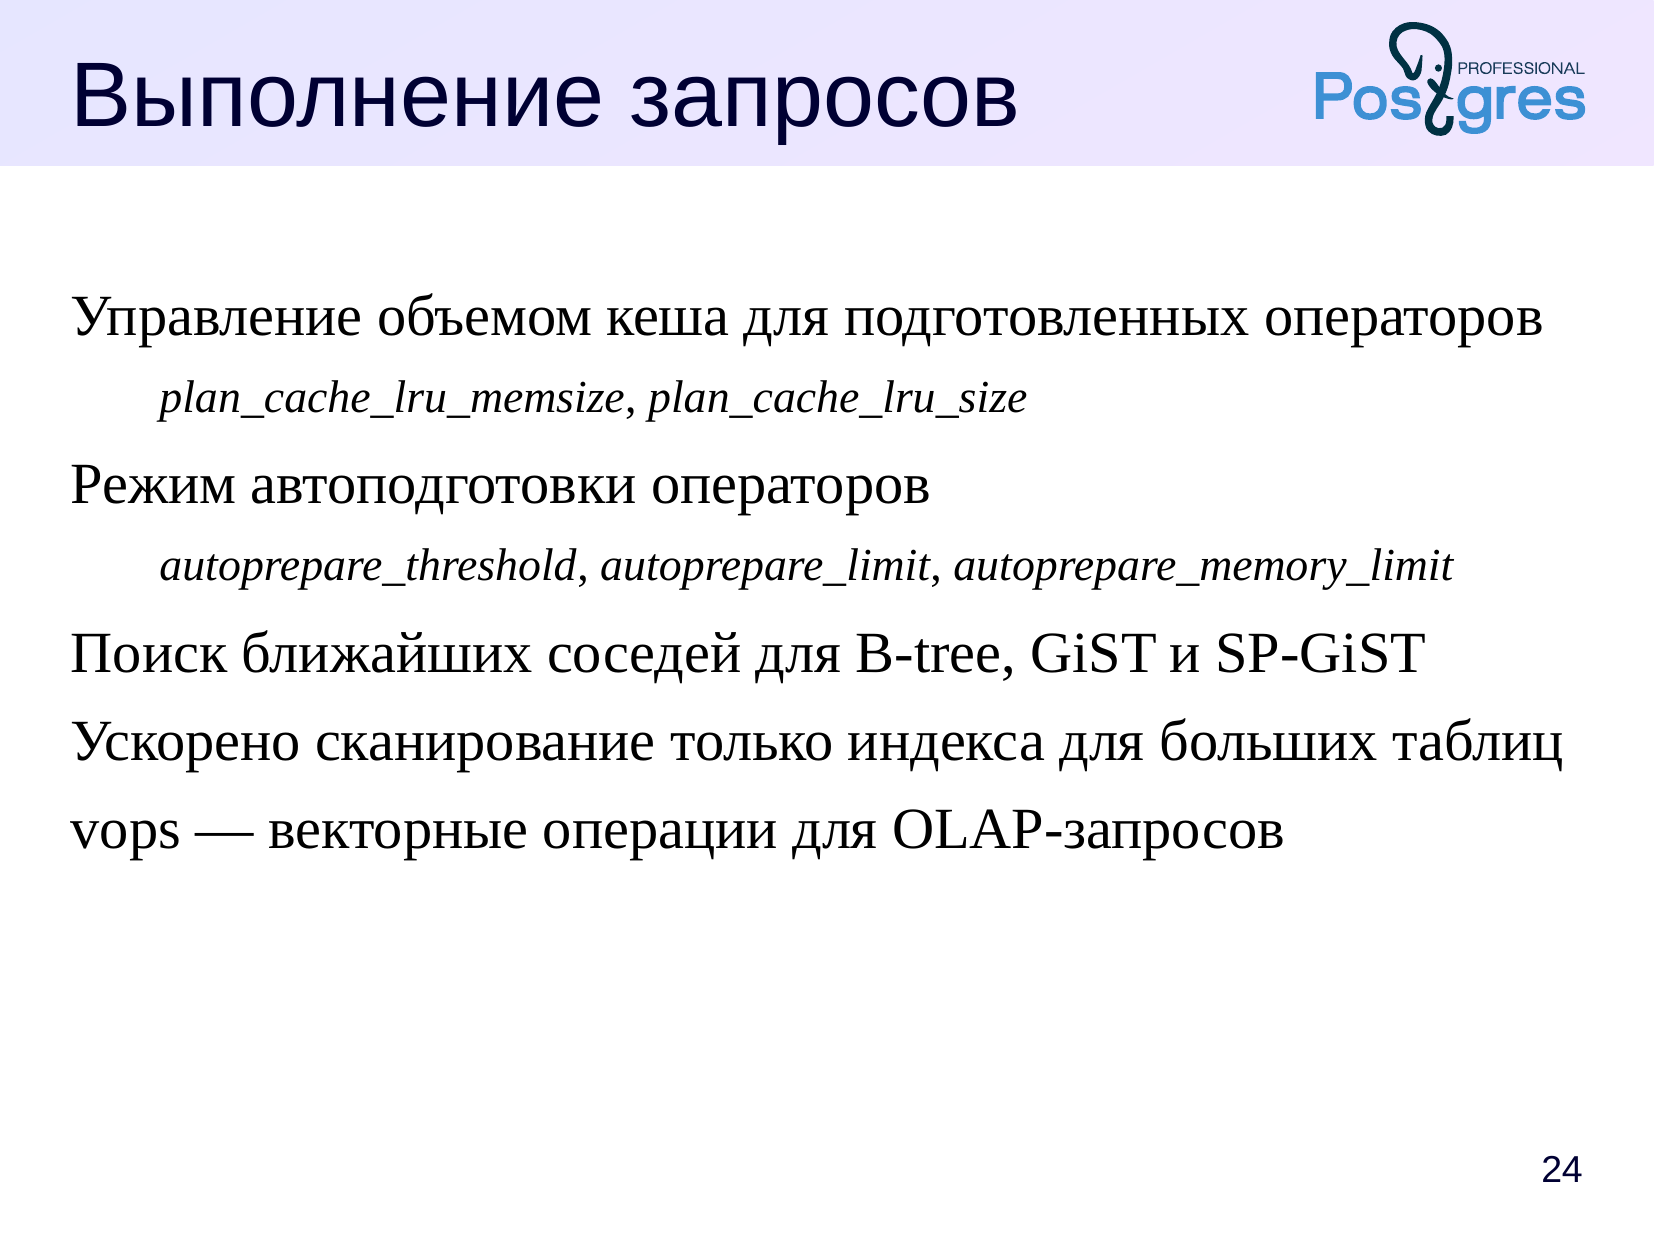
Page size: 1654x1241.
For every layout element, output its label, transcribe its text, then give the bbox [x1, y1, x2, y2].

list Управление объемом кеша для подготовленных операторов plan_cache_lru_memsize, plan_cache_lru_size Режим автоподготовки операторов autoprepare_threshold, autoprepare_limit, autoprepare_memory_limit Поиск ближайших соседей для B-tree, GiST и SP-GiST Ускорено сканирование только индекса для больших таблиц vops — векторные операции для OLAP-запросов [70, 283, 1583, 1134]
title Выполнение запросов [70, 43, 1241, 147]
